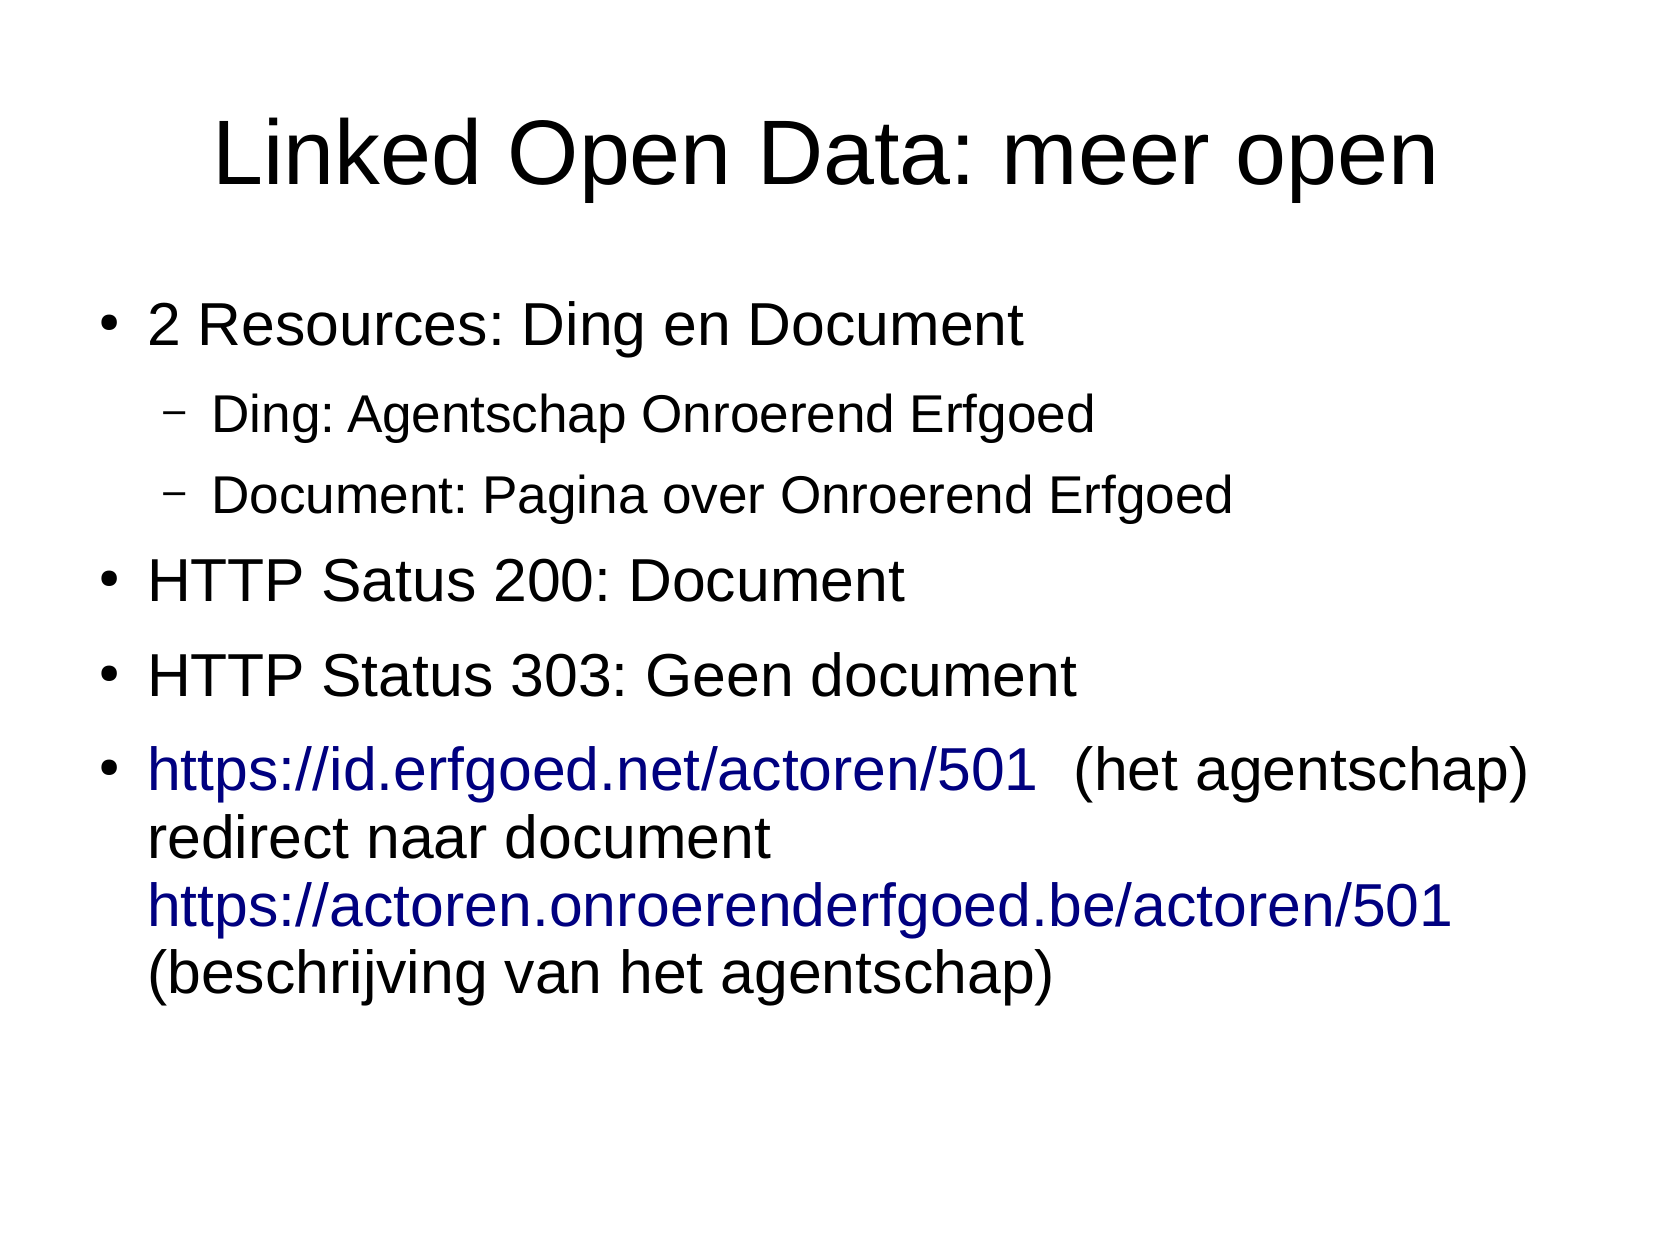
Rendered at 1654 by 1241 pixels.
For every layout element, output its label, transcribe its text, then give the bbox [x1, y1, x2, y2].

title Linked Open Data: meer open [82, 49, 1571, 257]
list 2 Resources: Ding en Document Ding: Agentschap Onroerend Erfgoed Document: Pagina over Onroerend Erfgoed HTTP Satus 200: Document HTTP Status 303: Geen document https://id.erfgoed.net/actoren/501 (het agentschap) redirect naar document https://actoren.onroerenderfgoed.be/actoren/501 (beschrijving van het agentschap) [82, 290, 1571, 1010]
